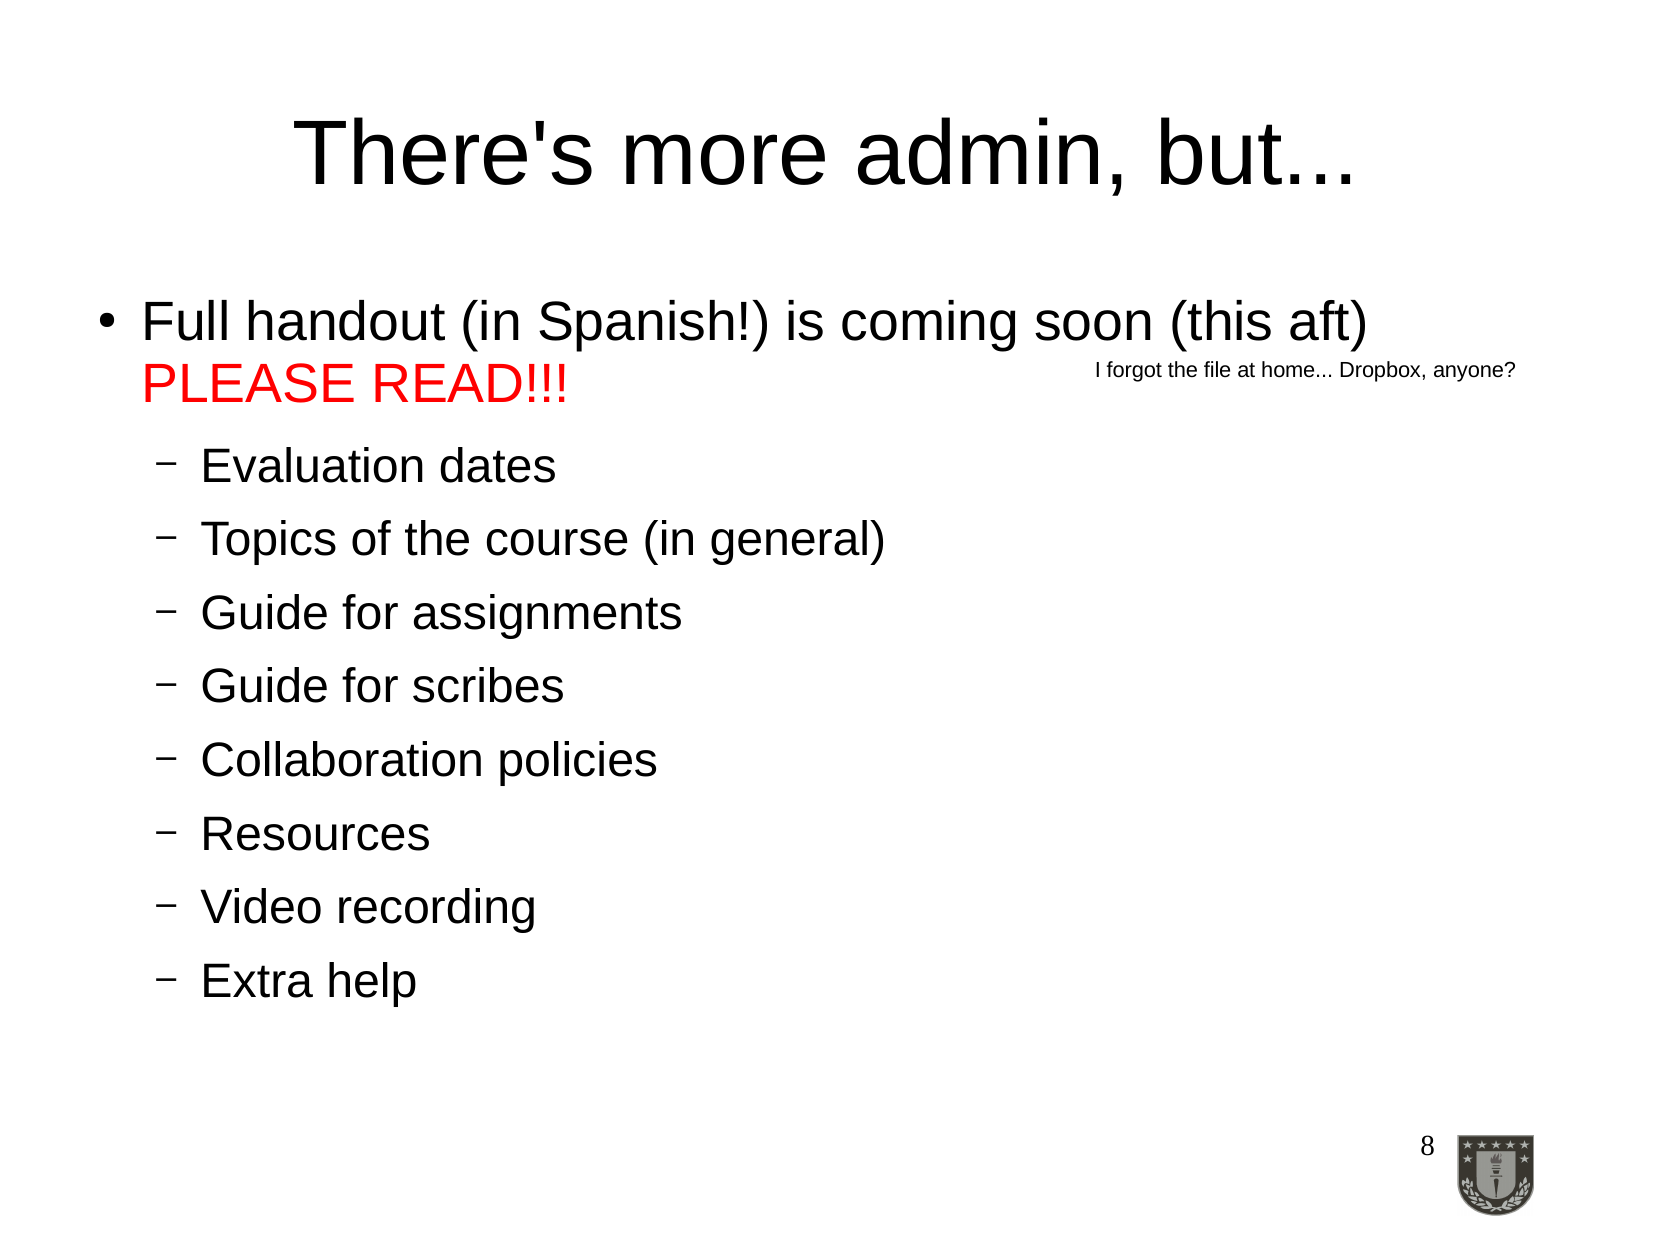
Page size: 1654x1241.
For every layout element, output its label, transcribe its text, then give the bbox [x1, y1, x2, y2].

list Full handout (in Spanish!) is coming soon (this aft) PLEASE READ!!! Evaluation dates Topics of the course (in general) Guide for assignments Guide for scribes Collaboration policies Resources Video recording Extra help [82, 290, 1538, 1010]
title There's more admin, but... [82, 49, 1571, 257]
text_box I forgot the file at home... Dropbox, anyone? [1080, 350, 1532, 391]
picture [1457, 1135, 1534, 1216]
